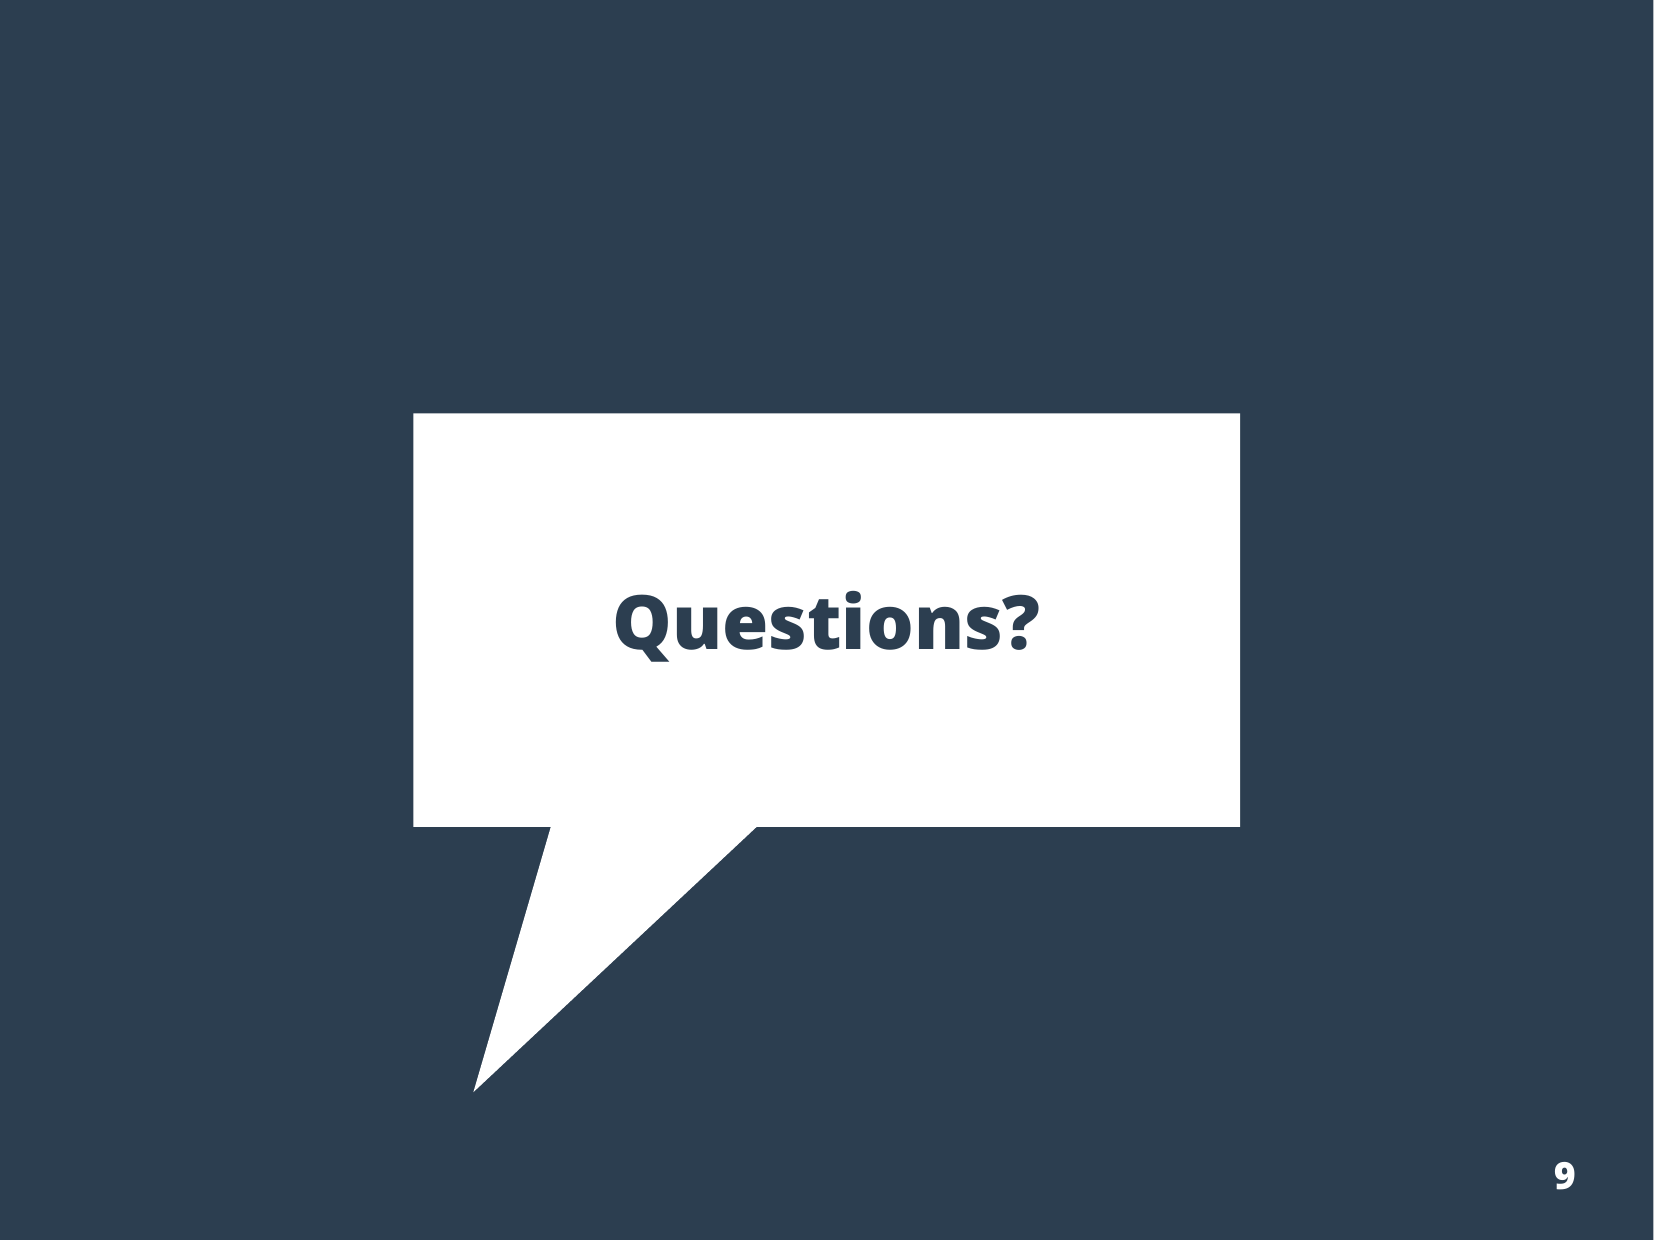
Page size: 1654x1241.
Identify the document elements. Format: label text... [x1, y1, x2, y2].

title Questions? [442, 442, 1211, 798]
